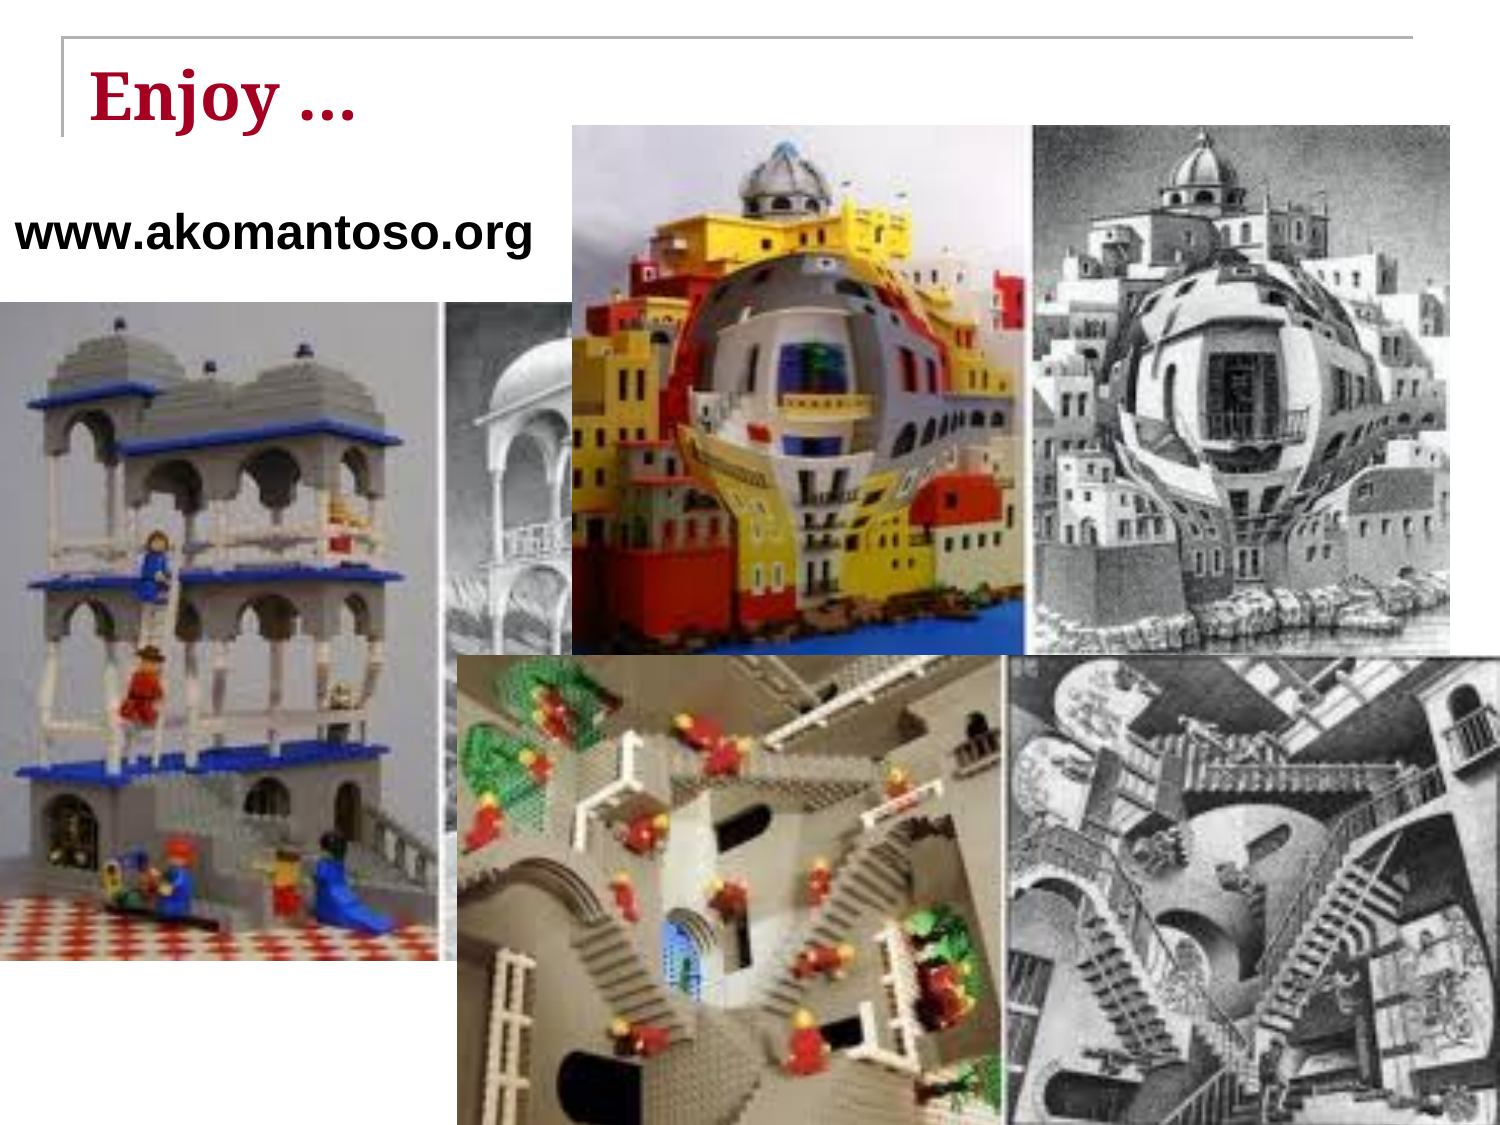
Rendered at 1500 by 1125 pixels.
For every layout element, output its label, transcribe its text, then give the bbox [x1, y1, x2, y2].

text_box www.akomantoso.org [0, 192, 550, 268]
picture [0, 125, 1500, 1125]
title Enjoy … [75, 45, 1426, 233]
